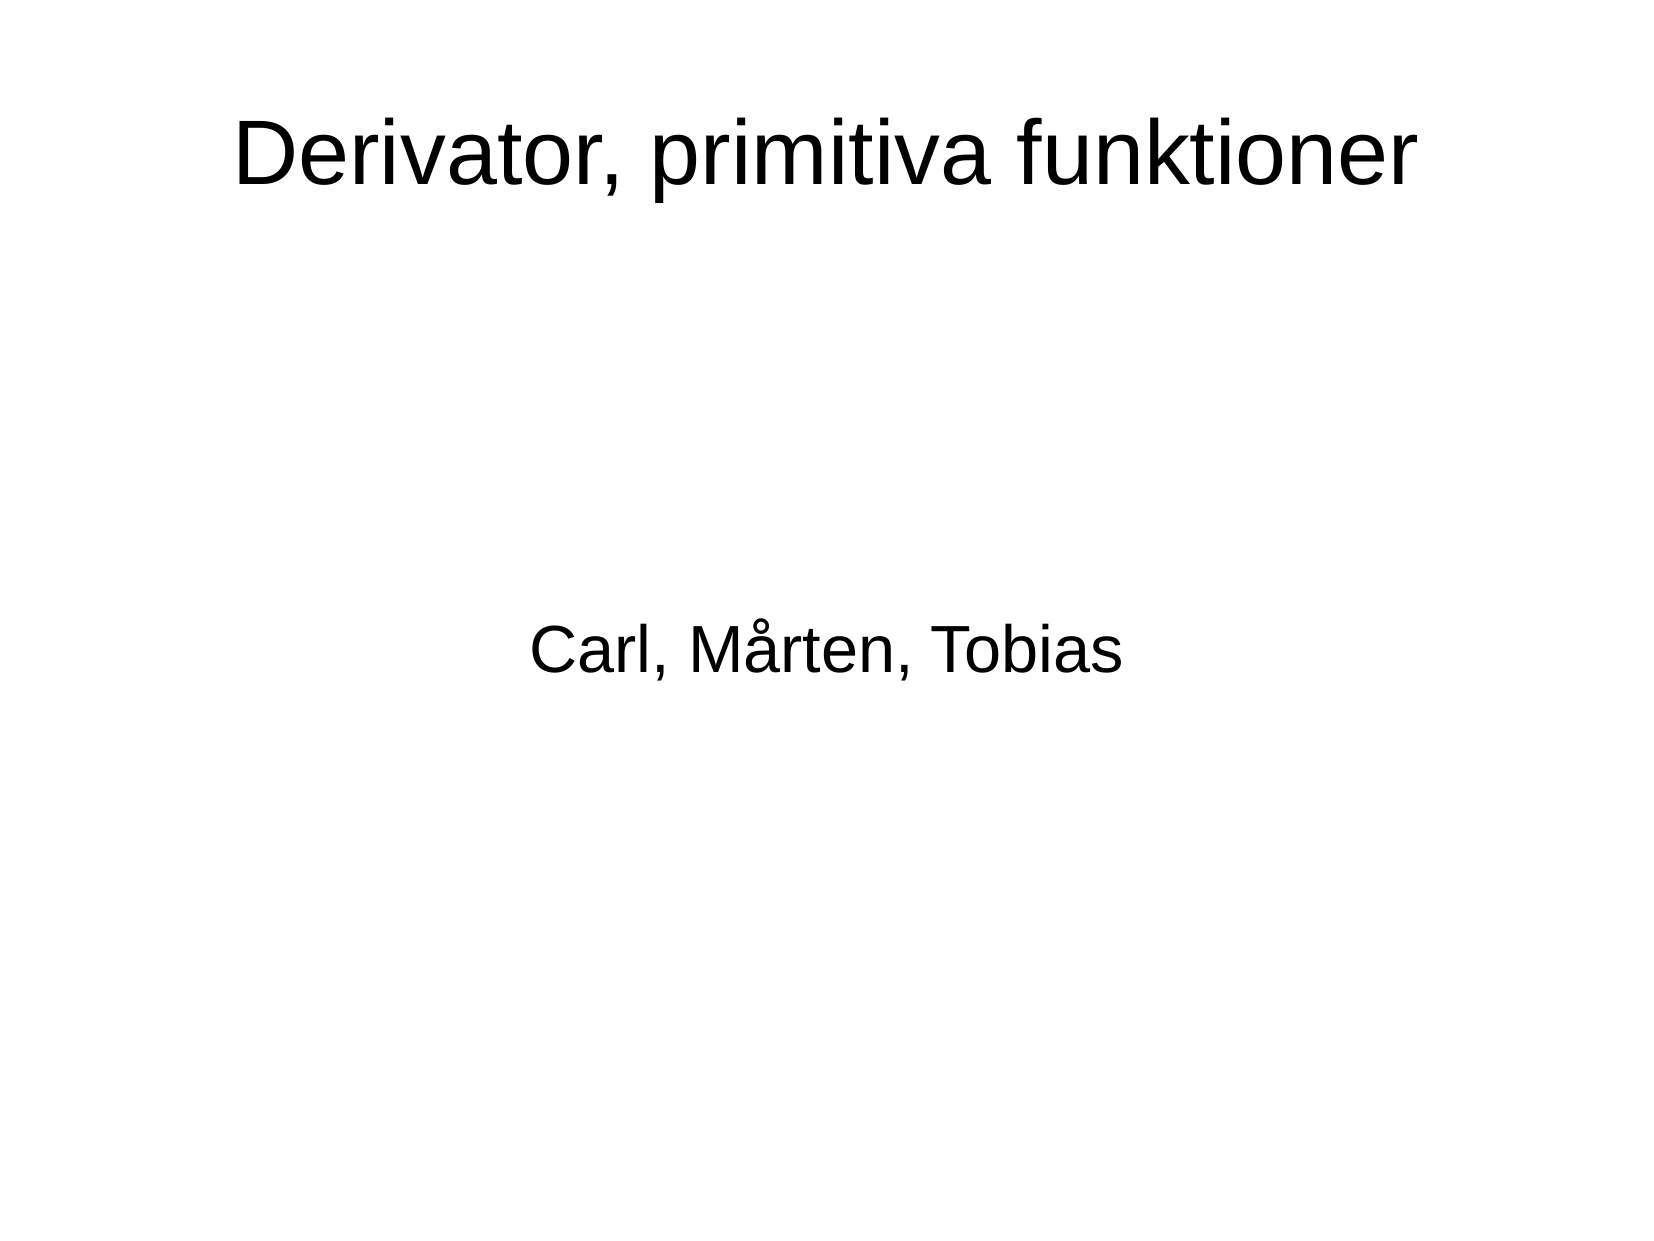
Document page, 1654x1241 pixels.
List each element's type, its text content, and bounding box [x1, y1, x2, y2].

subtitle Carl, Mårten, Tobias [82, 290, 1571, 1010]
title Derivator, primitiva funktioner [82, 49, 1571, 257]
